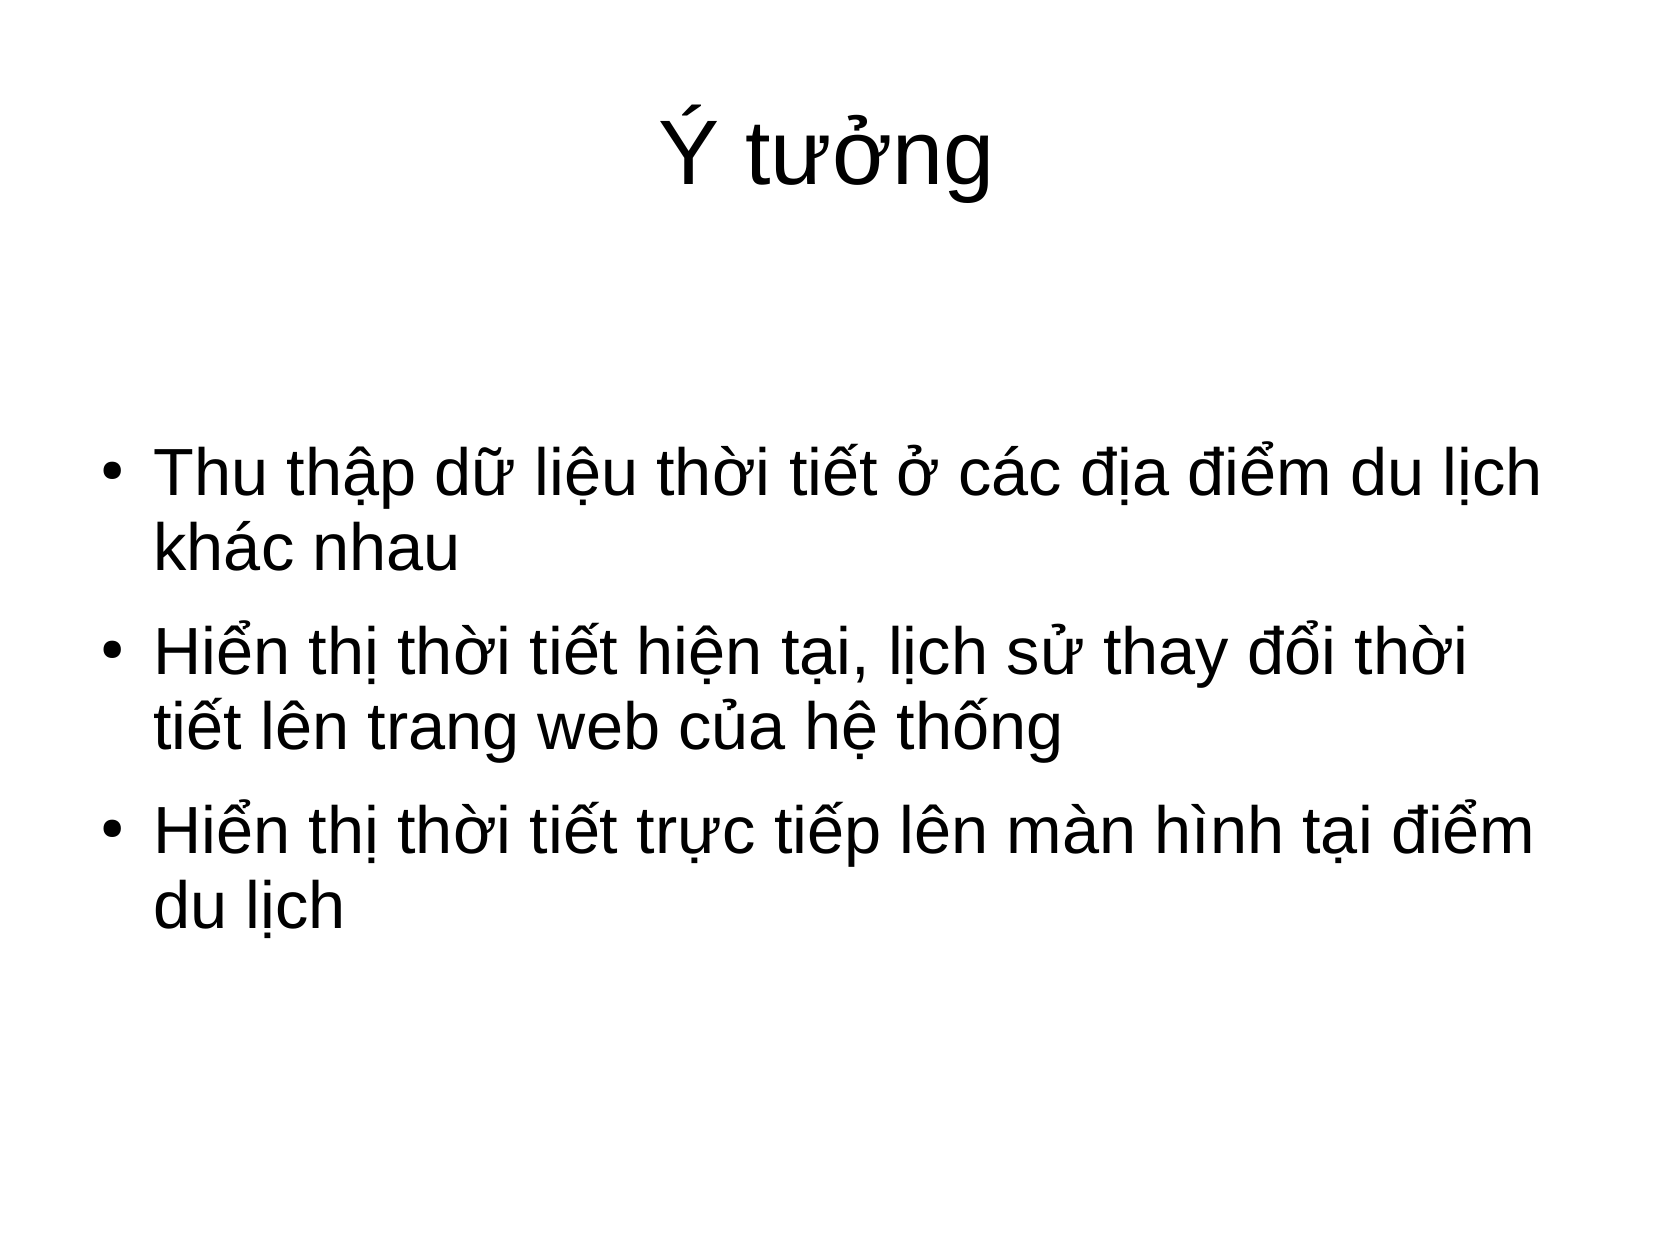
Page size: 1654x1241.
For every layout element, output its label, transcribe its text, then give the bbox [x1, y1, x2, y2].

title Ý tưởng [82, 49, 1571, 257]
list Thu thập dữ liệu thời tiết ở các địa điểm du lịch khác nhau Hiển thị thời tiết hiện tại, lịch sử thay đổi thời tiết lên trang web của hệ thống Hiển thị thời tiết trực tiếp lên màn hình tại điểm du lịch [82, 435, 1571, 1010]
